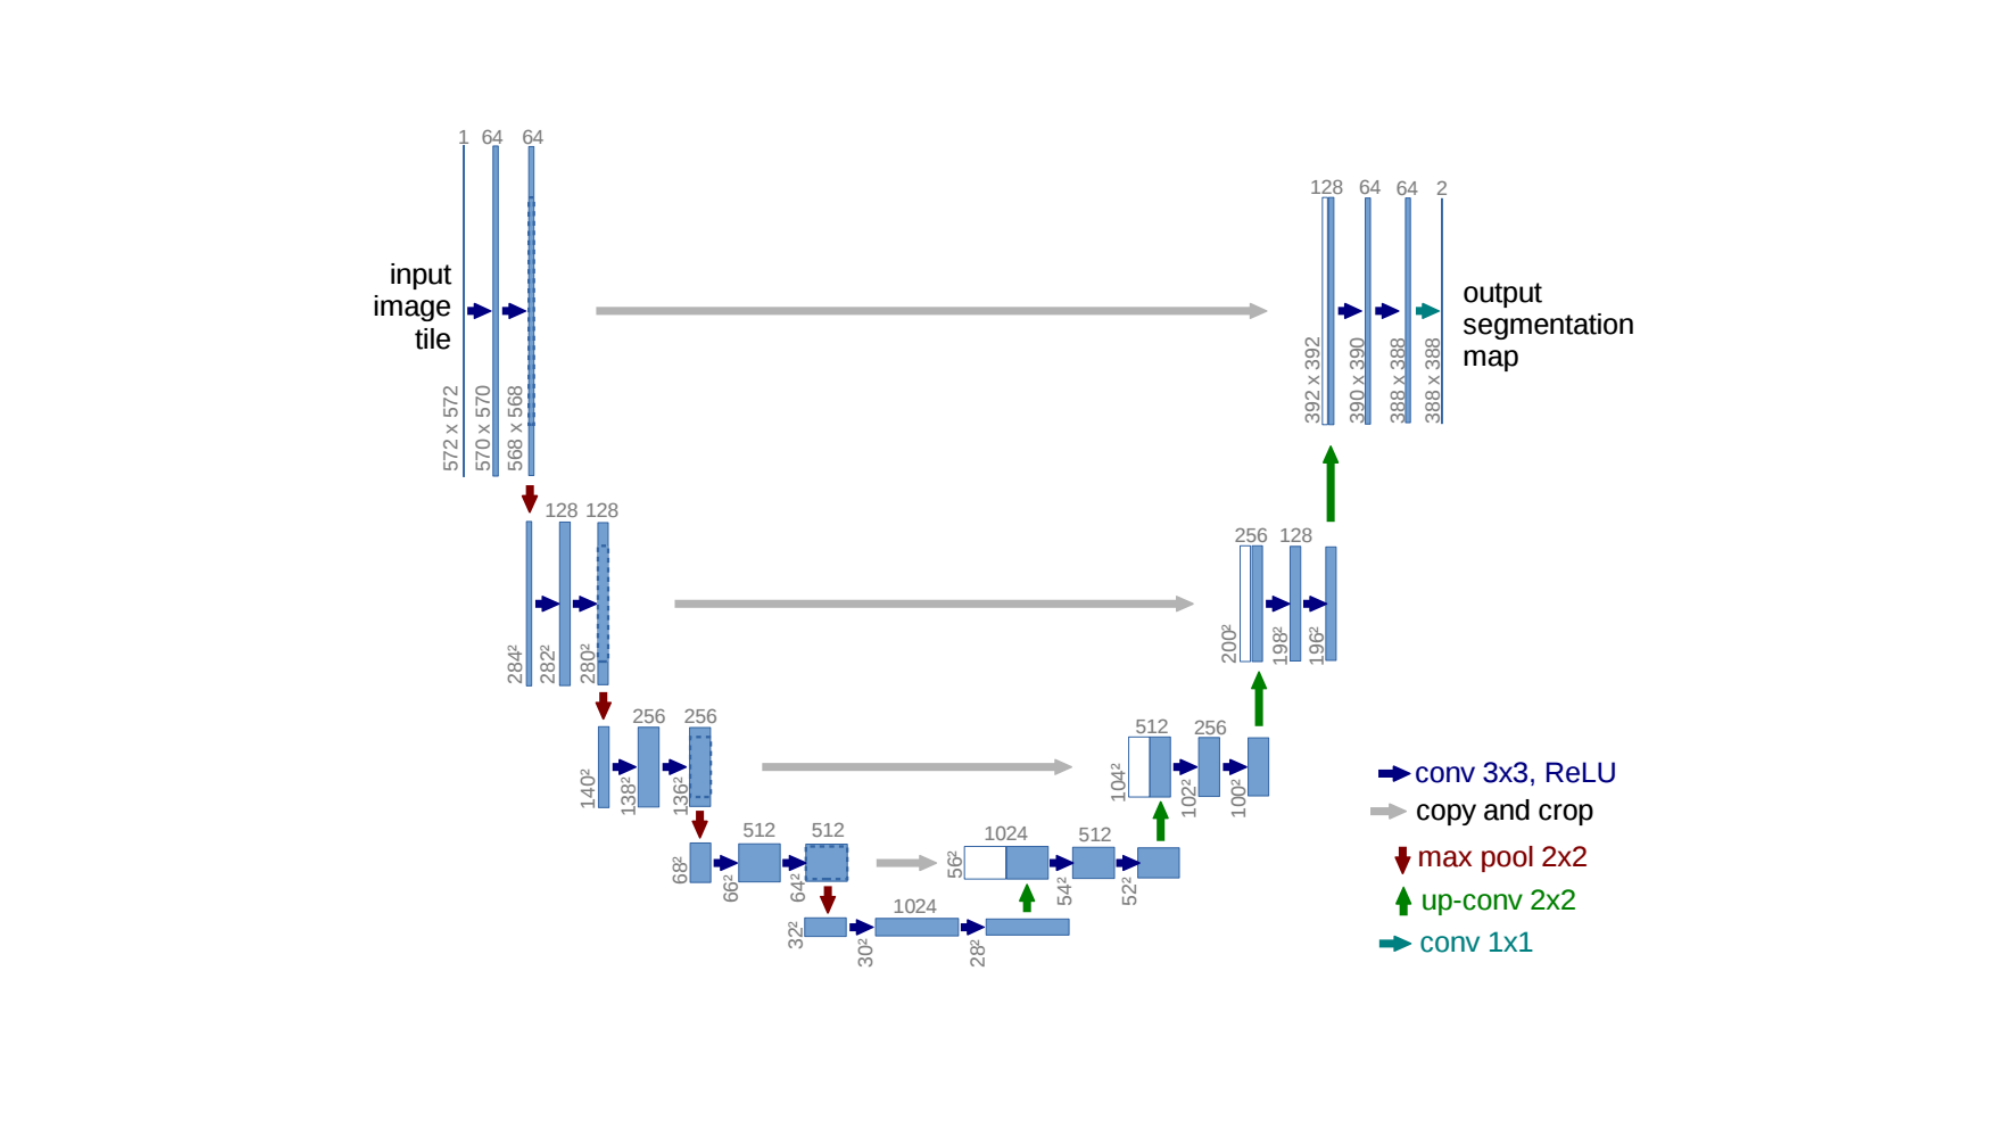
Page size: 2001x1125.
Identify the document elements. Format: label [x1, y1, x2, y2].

picture [333, 87, 1681, 995]
